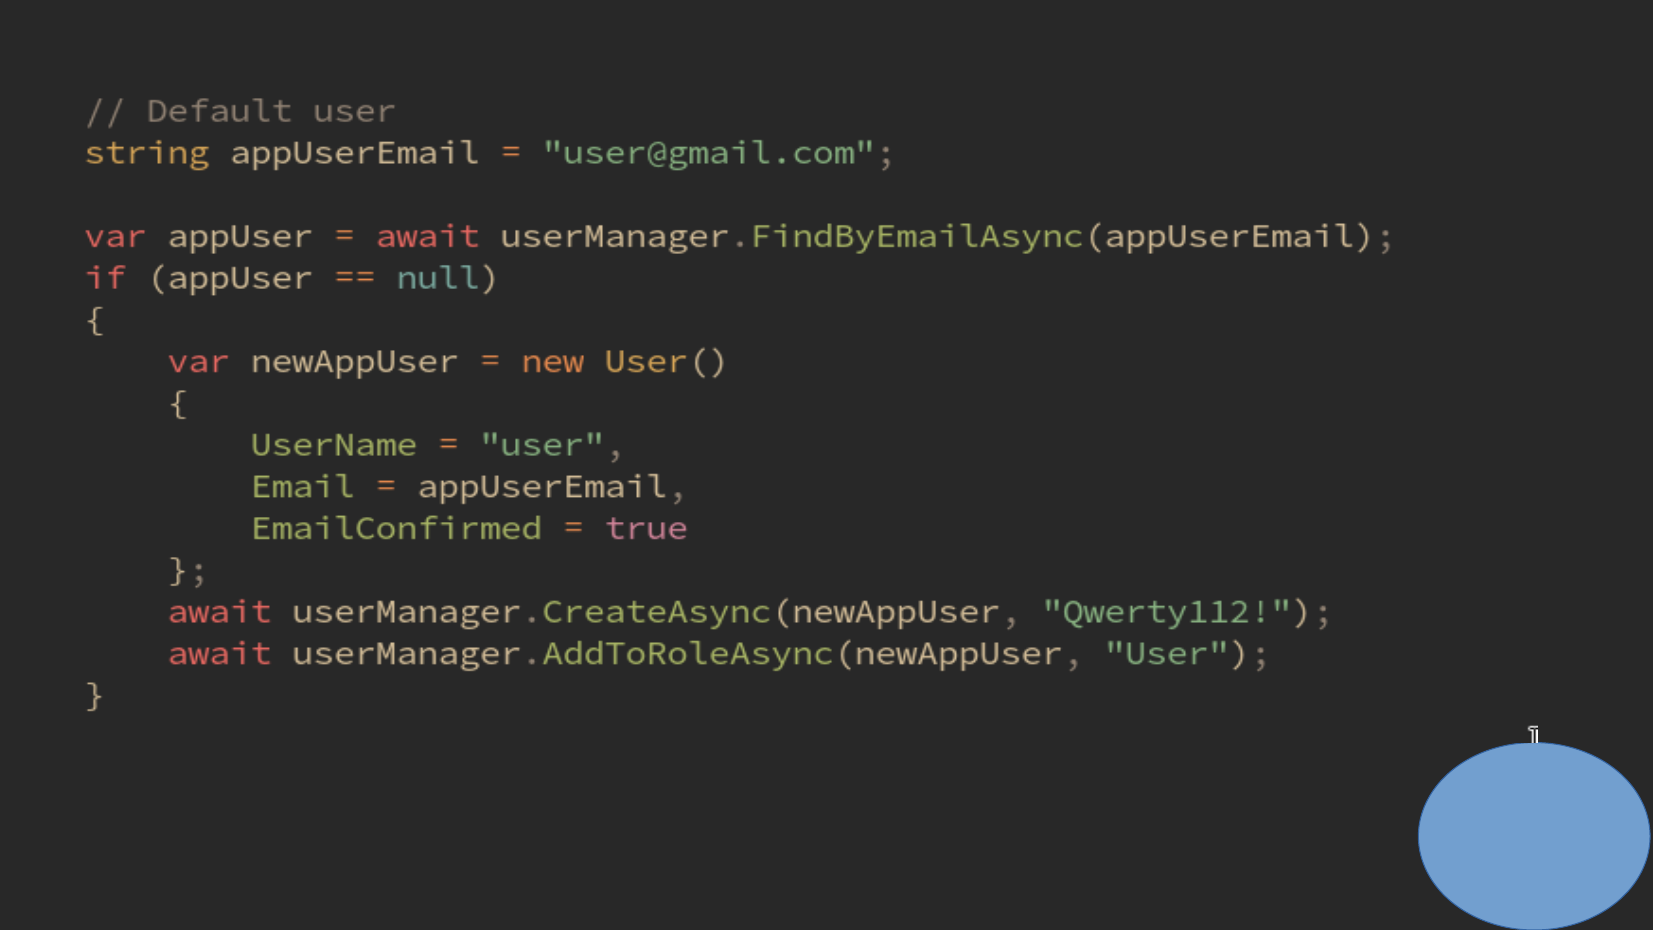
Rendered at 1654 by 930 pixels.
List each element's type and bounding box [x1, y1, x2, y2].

text_box [1418, 742, 1651, 930]
picture [37, 67, 1538, 743]
